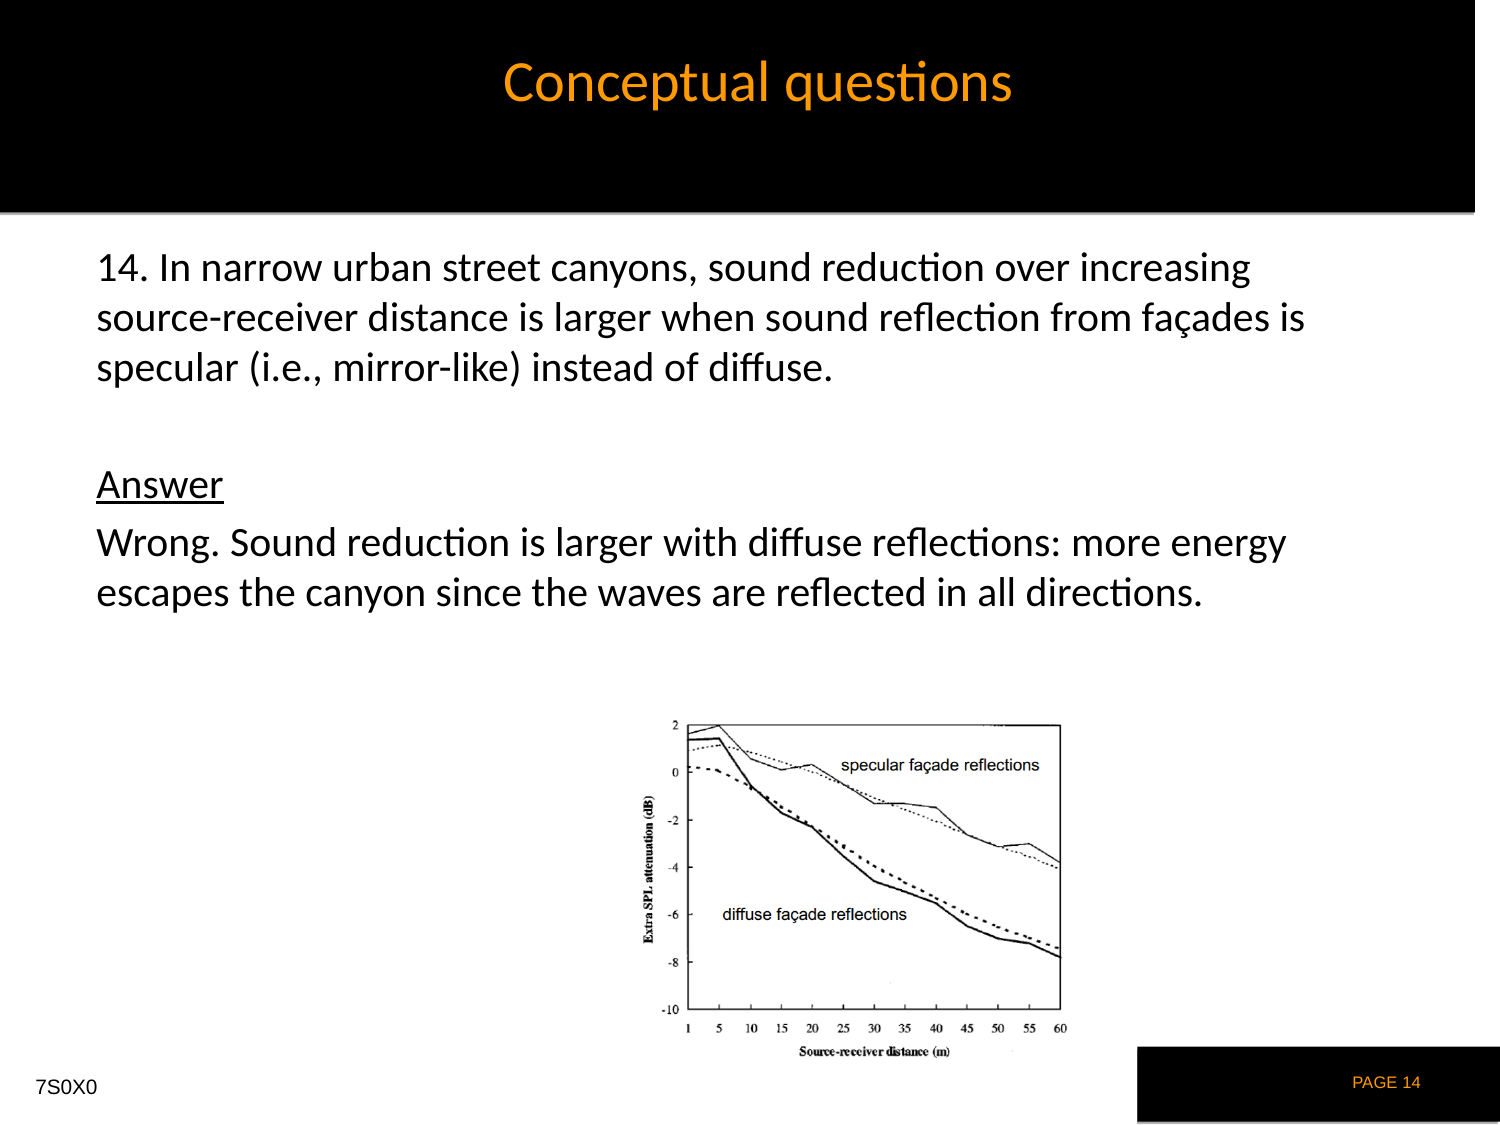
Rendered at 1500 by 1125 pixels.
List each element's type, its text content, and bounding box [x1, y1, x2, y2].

text_box [0, 0, 1475, 213]
list 14. In narrow urban street canyons, sound reduction over increasing source-receiver distance is larger when sound reflection from façades is specular (i.e., mirror-like) instead of diffuse. Answer Wrong. Sound reduction is larger with diffuse reflections: more energy escapes the canyon since the waves are reflected in all directions. [81, 232, 1394, 419]
text_box [1137, 1046, 1500, 1122]
picture [636, 706, 1068, 1067]
text_box 7S0X0 [35, 1070, 626, 1102]
text_box PAGE 14 [1352, 1066, 1453, 1098]
title Conceptual questions [100, 35, 1417, 187]
